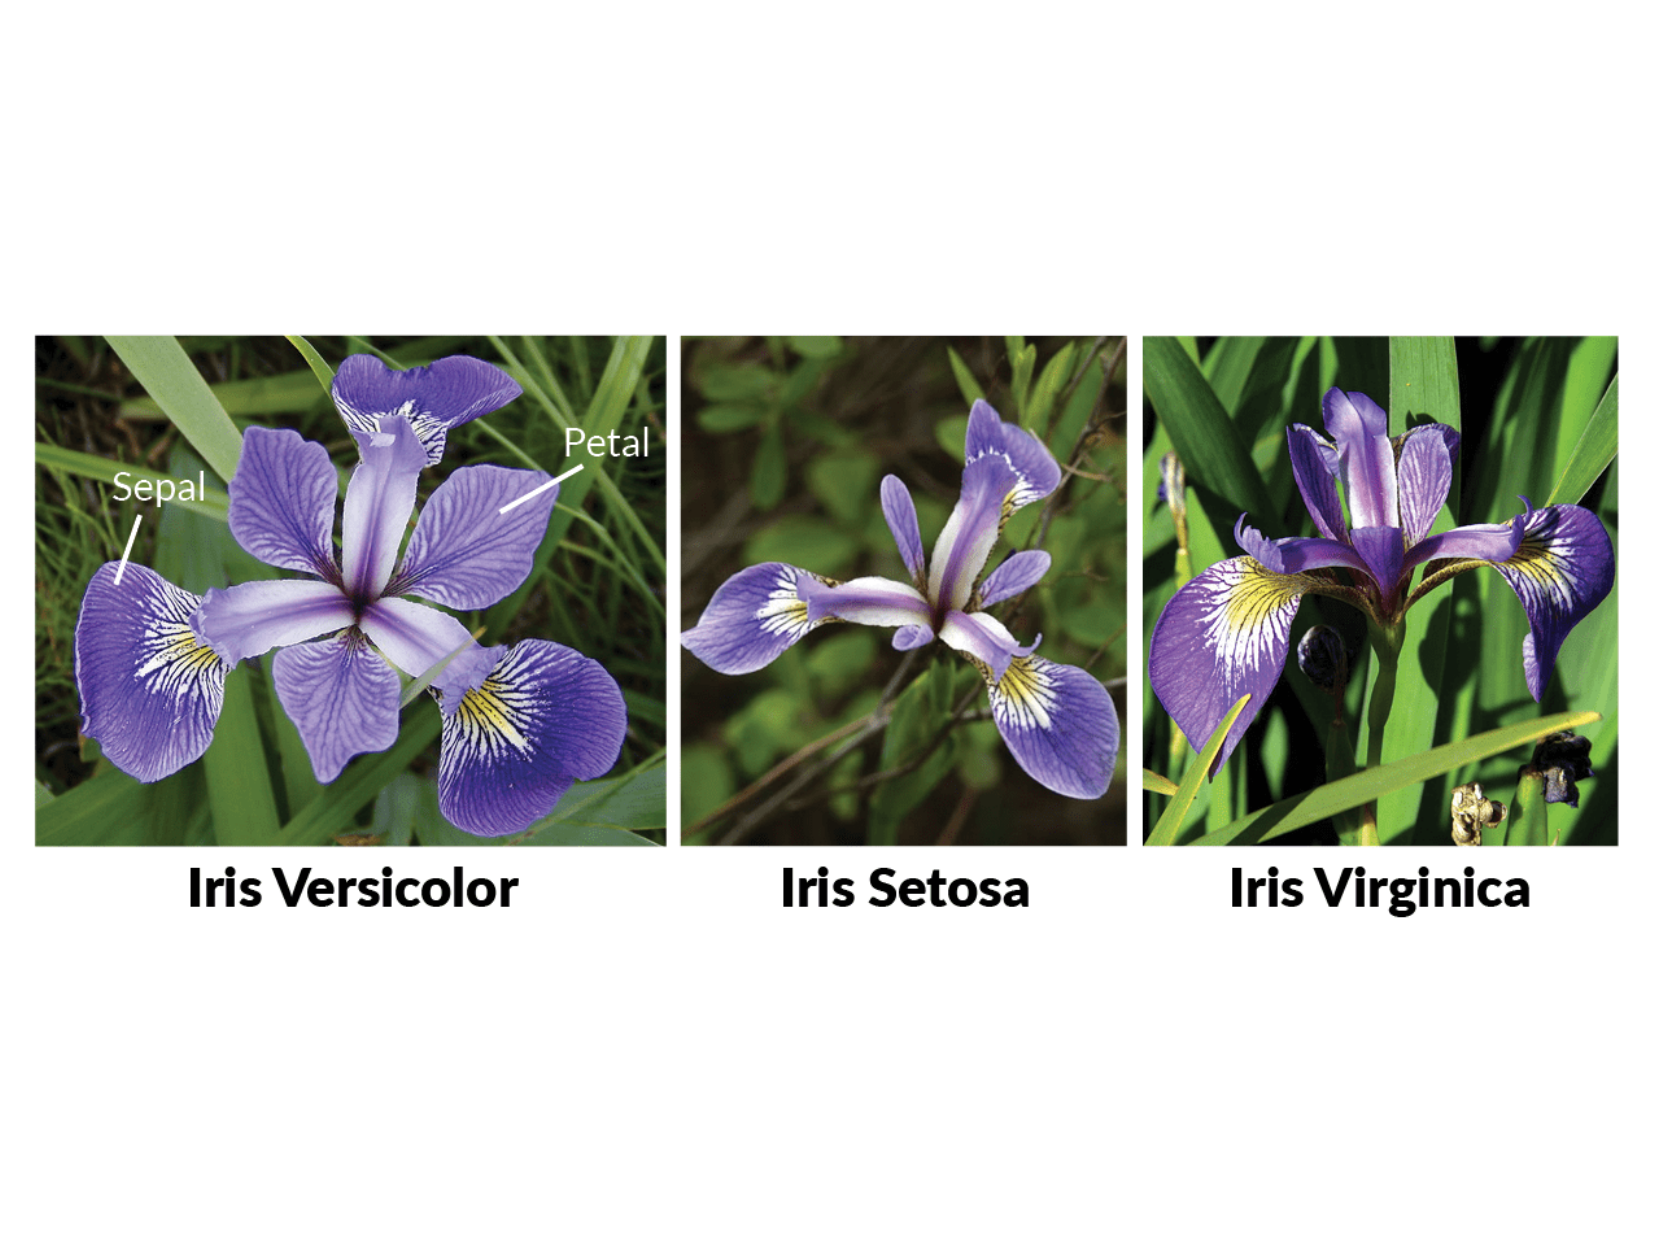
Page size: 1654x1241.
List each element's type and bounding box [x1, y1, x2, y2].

picture [0, 310, 1654, 929]
